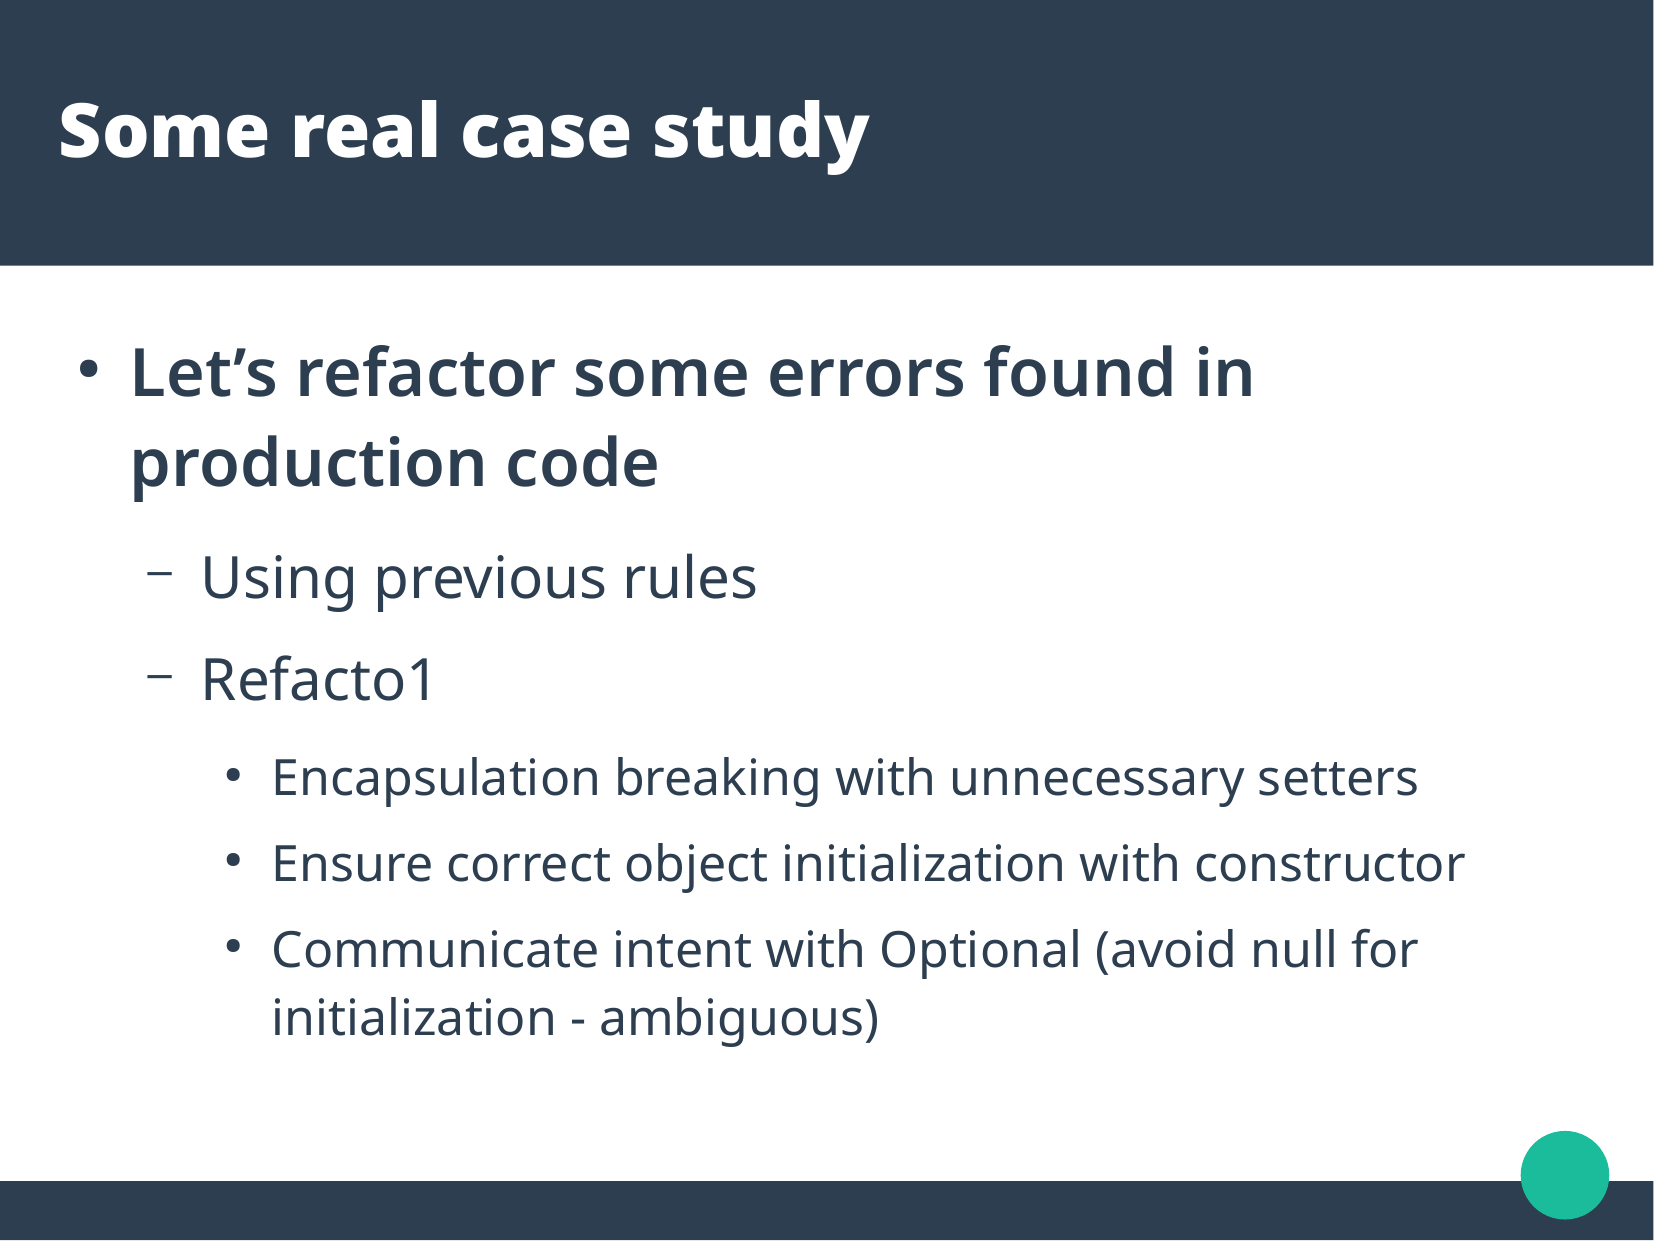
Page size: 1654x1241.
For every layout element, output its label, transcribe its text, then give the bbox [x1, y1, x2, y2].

title Some real case study [59, 49, 1595, 207]
list Let’s refactor some errors found in production code Using previous rules Refacto1 Encapsulation breaking with unnecessary setters Ensure correct object initialization with constructor Communicate intent with Optional (avoid null for initialization - ambiguous) [59, 324, 1595, 1152]
